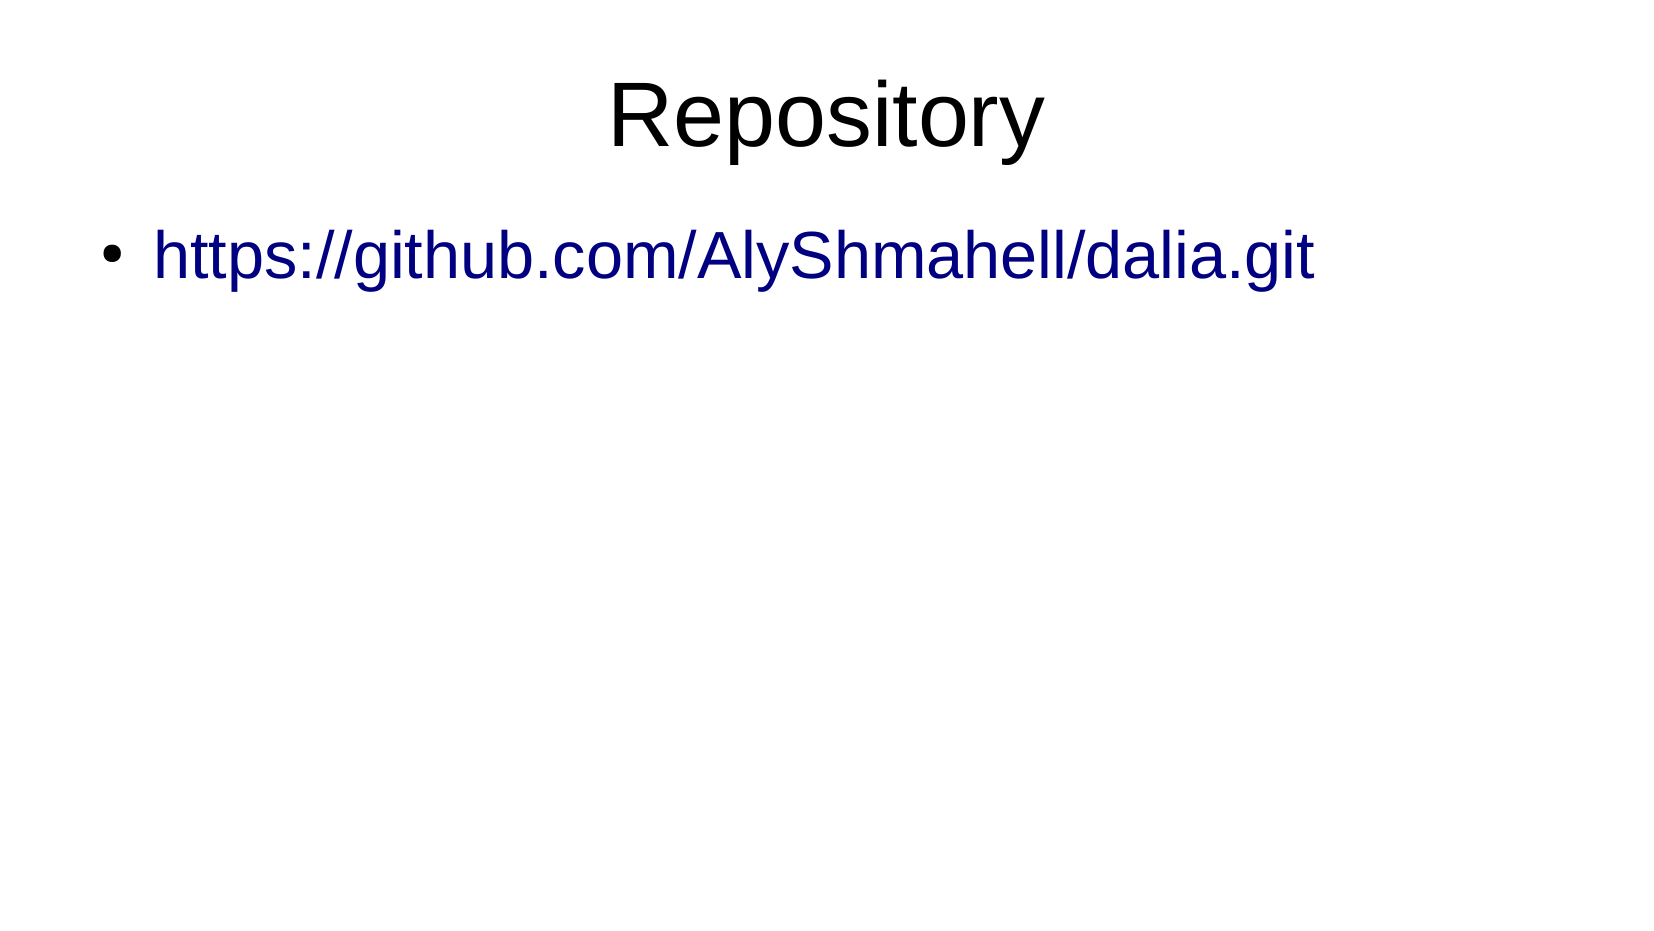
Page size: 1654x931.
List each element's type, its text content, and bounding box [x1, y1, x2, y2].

list https://github.com/AlyShmahell/dalia.git [82, 217, 1571, 758]
title Repository [82, 37, 1571, 193]
